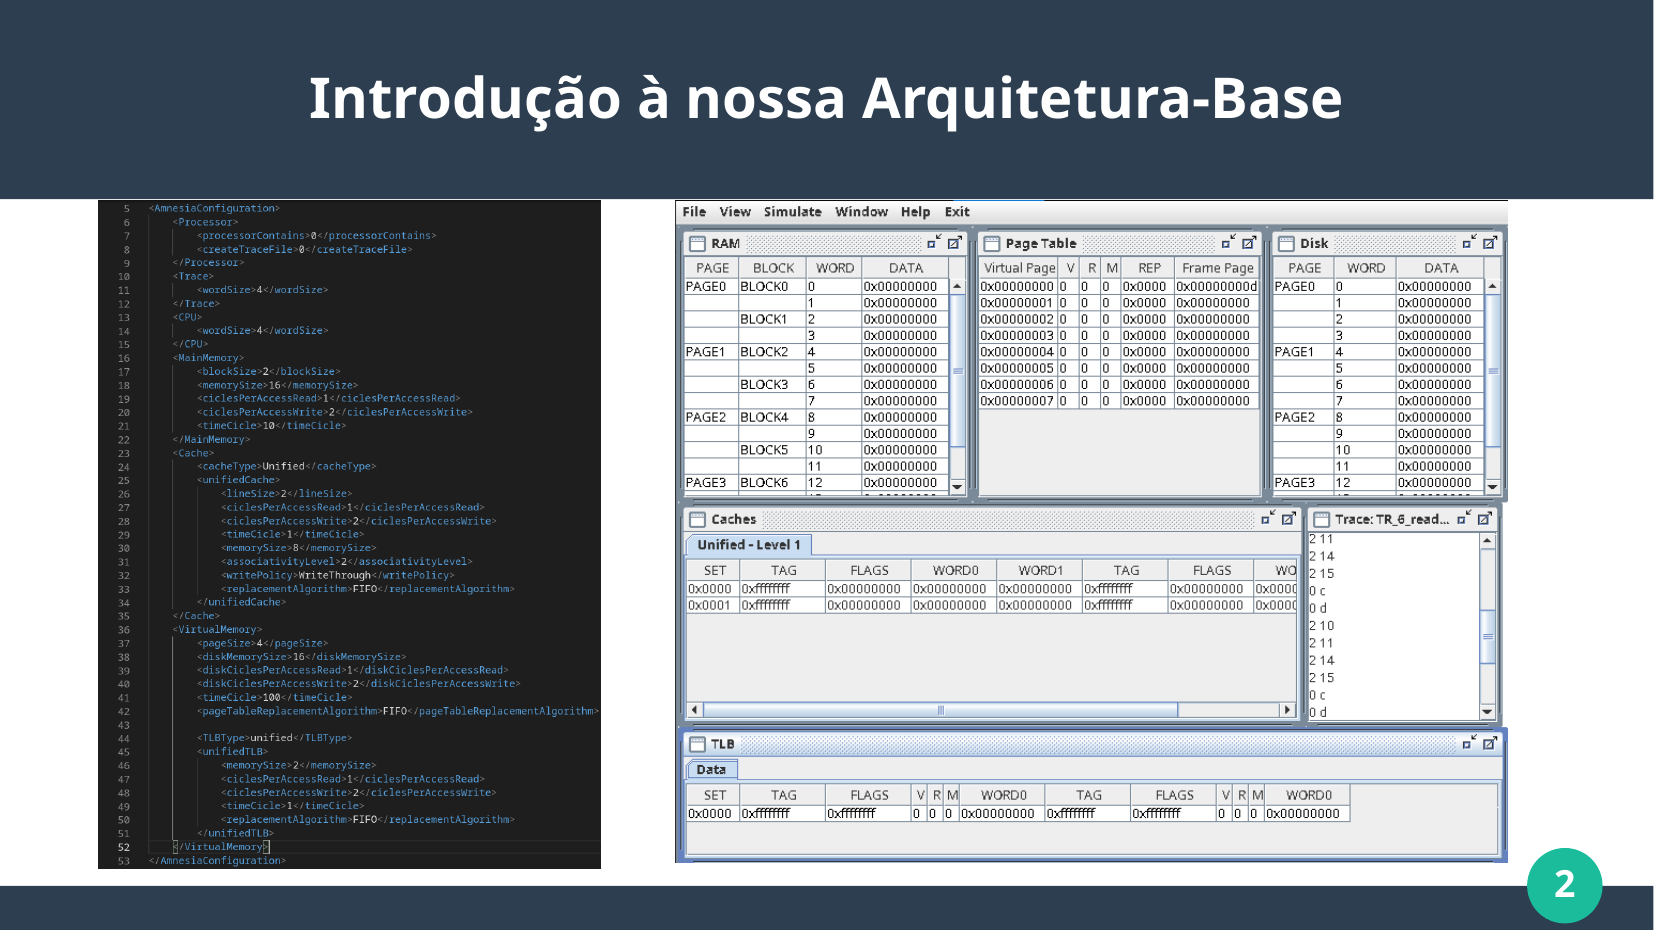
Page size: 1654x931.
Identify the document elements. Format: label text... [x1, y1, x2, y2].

picture [98, 200, 601, 869]
picture [675, 200, 1508, 863]
title Introdução à nossa Arquitetura-Base [59, 37, 1595, 155]
